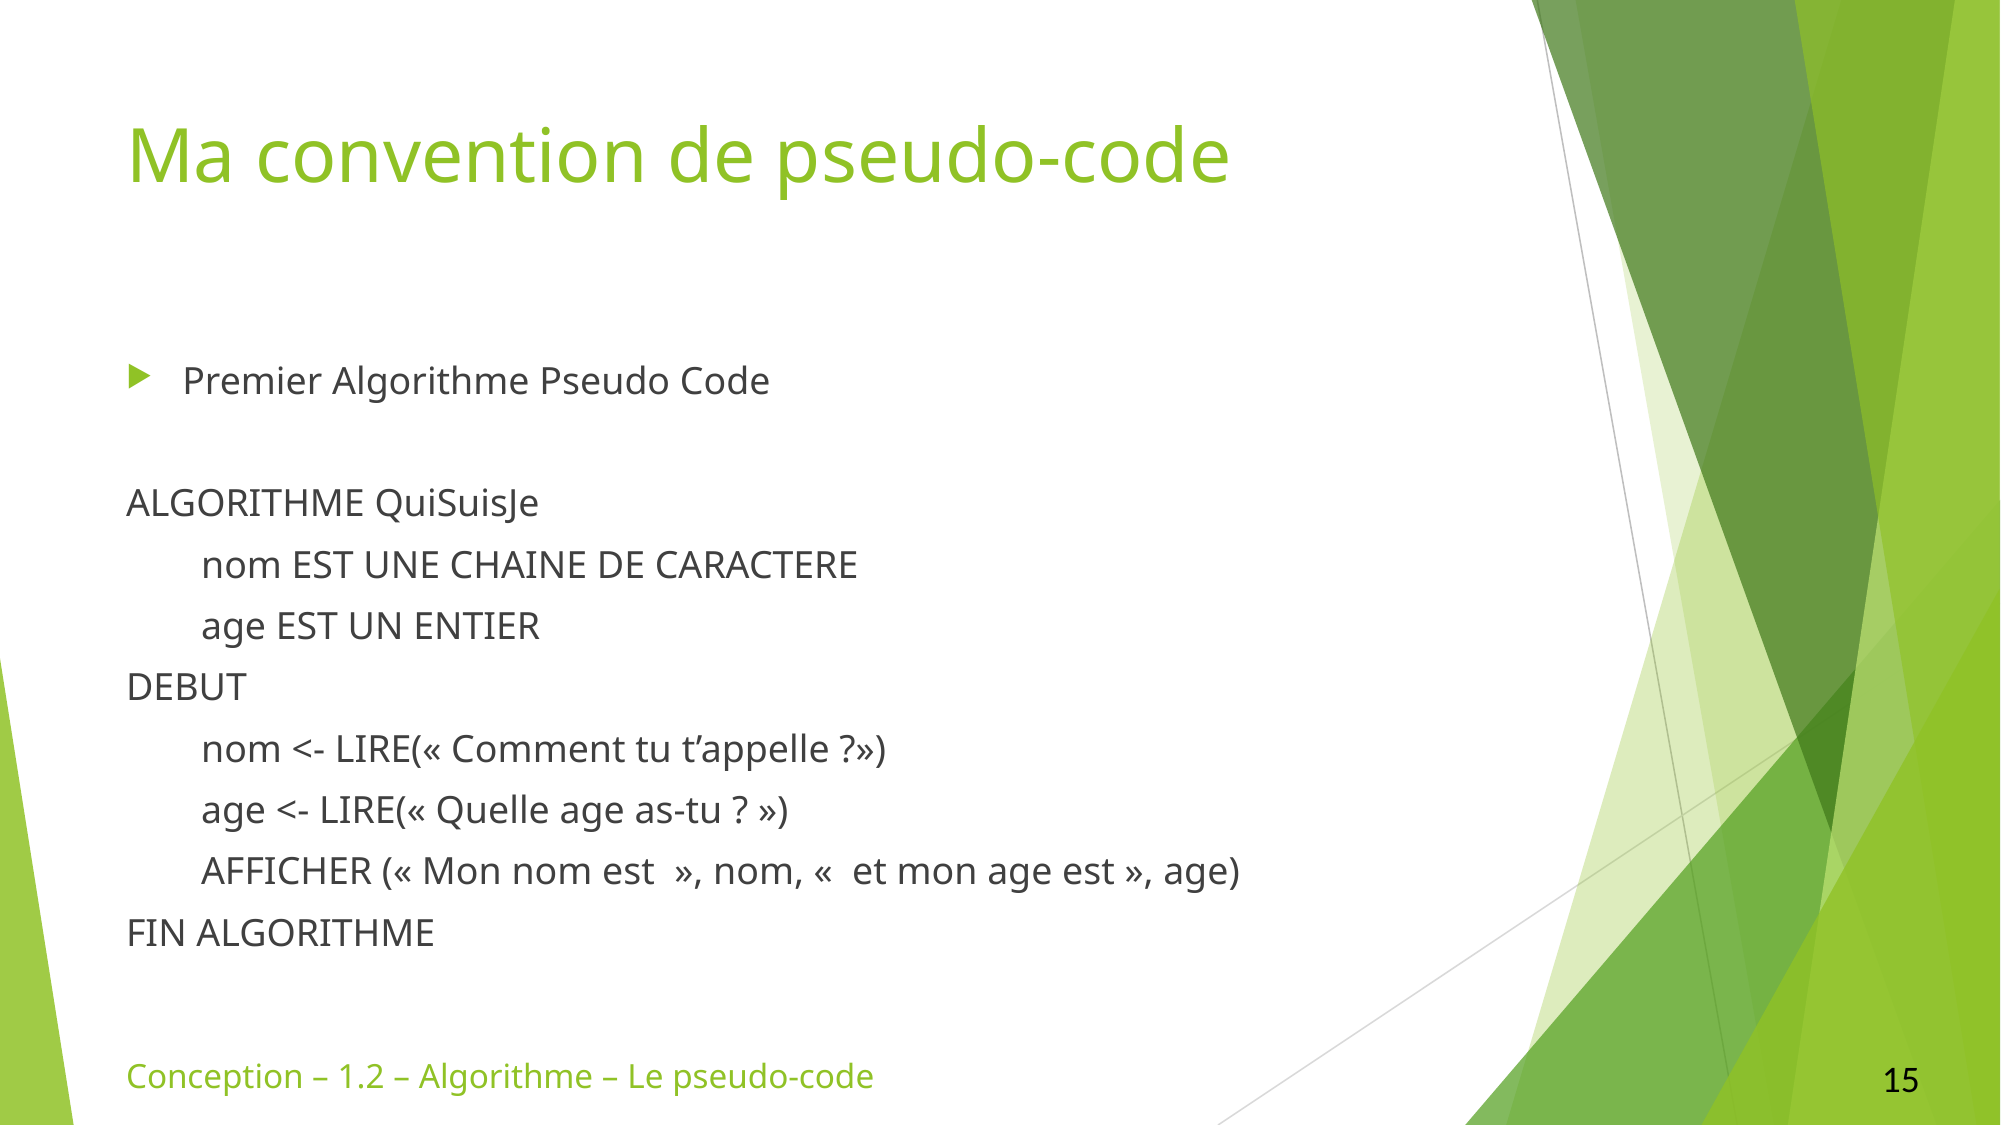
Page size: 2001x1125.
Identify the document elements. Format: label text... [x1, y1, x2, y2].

title Ma convention de pseudo-code [111, 99, 1522, 317]
list Premier Algorithme Pseudo Code ALGORITHME QuiSuisJe nom EST UNE CHAINE DE CARACTERE age EST UN ENTIER DEBUT nom <- LIRE(« Comment tu t’appelle ?») age <- LIRE(« Quelle age as-tu ? ») AFFICHER (« Mon nom est », nom, « et mon age est », age) FIN ALGORITHME [111, 354, 1522, 992]
text_box Conception – 1.2 – Algorithme – Le pseudo-code [111, 1047, 1094, 1109]
text_box [1866, 1047, 1979, 1108]
